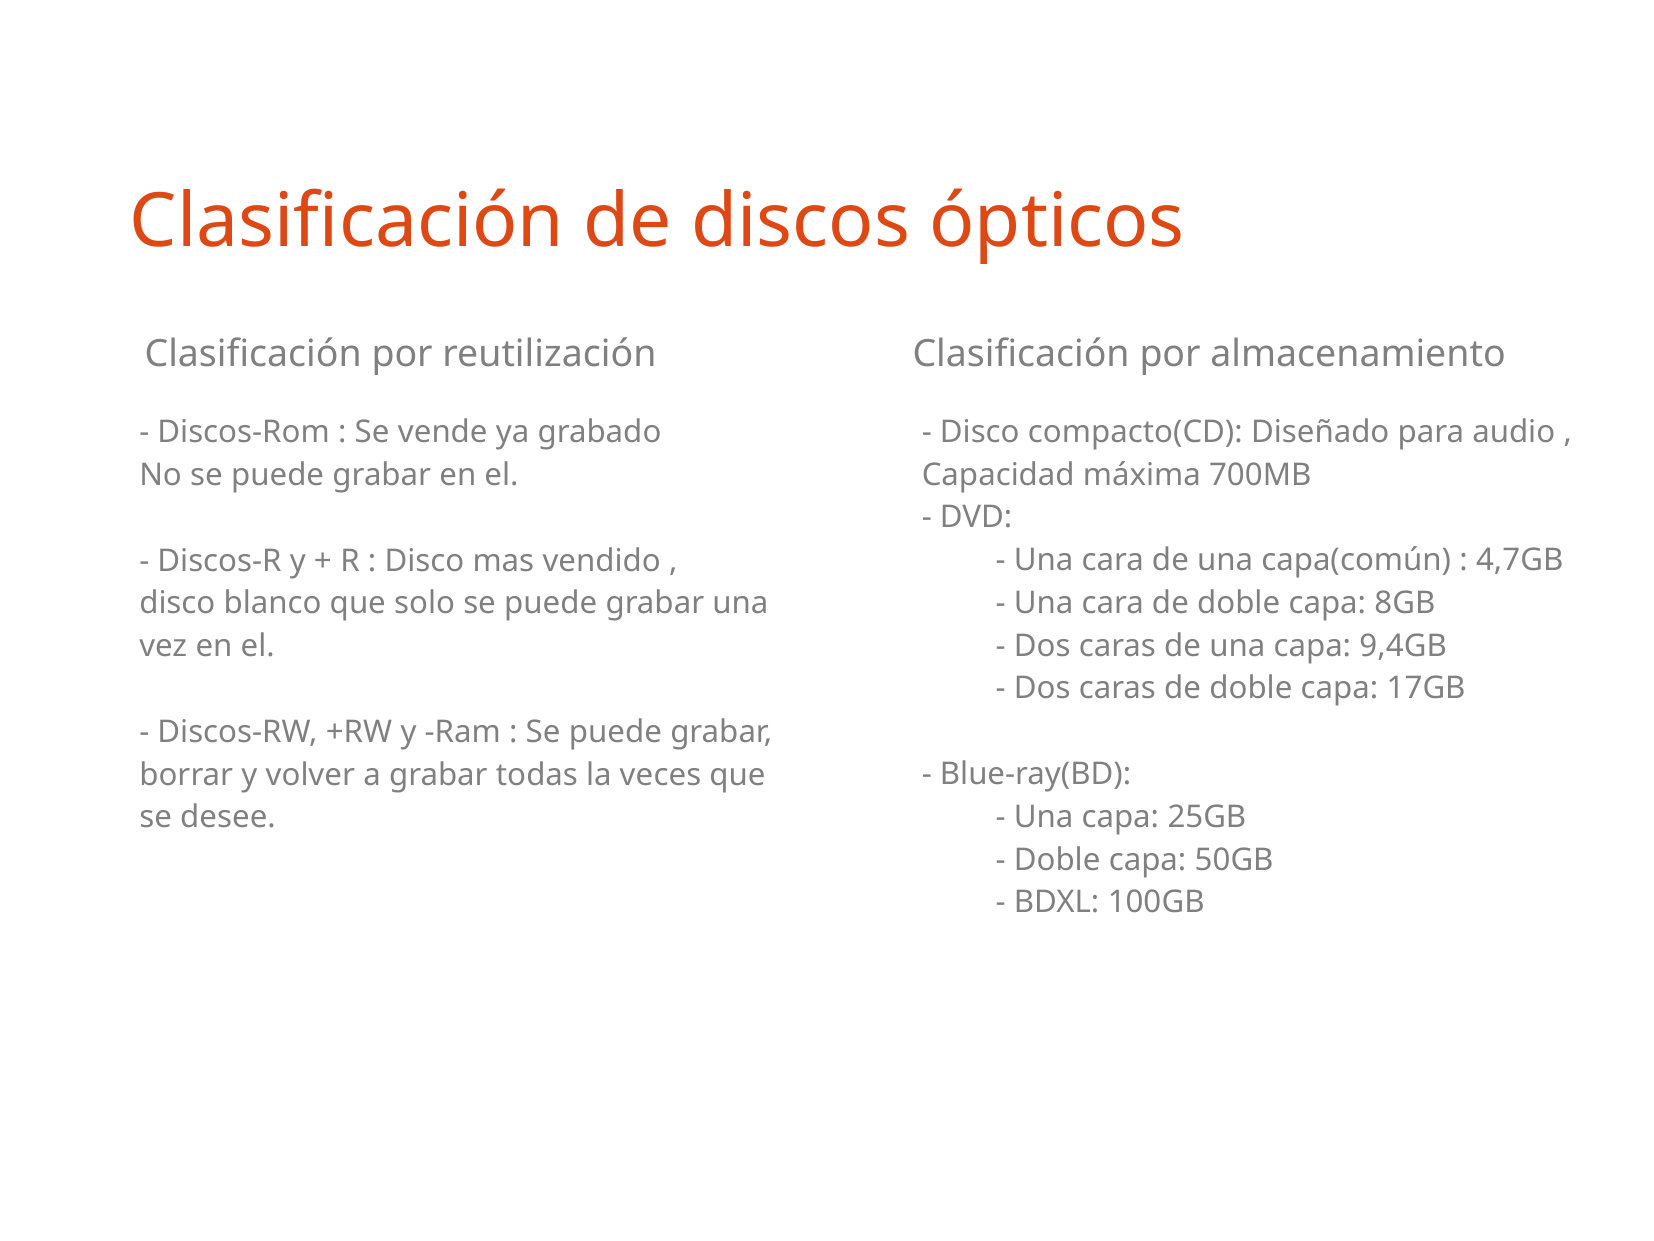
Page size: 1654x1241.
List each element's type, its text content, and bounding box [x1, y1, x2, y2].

text_box Clasificación por reutilización [129, 318, 709, 378]
title Clasificación de discos ópticos [129, 153, 1518, 281]
text_box - Disco compacto(CD): Diseñado para audio , Capacidad máxima 700MB - DVD: - Una cara de una capa(común) : 4,7GB - Una cara de doble capa: 8GB - Dos caras de una capa: 9,4GB - Dos caras de doble capa: 17GB - Blue-ray(BD): - Una capa: 25GB - Doble capa: 50GB - BDXL: 100GB [907, 401, 1642, 888]
text_box Clasificación por almacenamiento [897, 319, 1563, 378]
text_box - Discos-Rom : Se vende ya grabado No se puede grabar en el. - Discos-R y + R : Disco mas vendido , disco blanco que solo se puede grabar una vez en el. - Discos-RW, +RW y -Ram : Se puede grabar, borrar y volver a grabar todas la veces que se desee. [124, 402, 859, 780]
